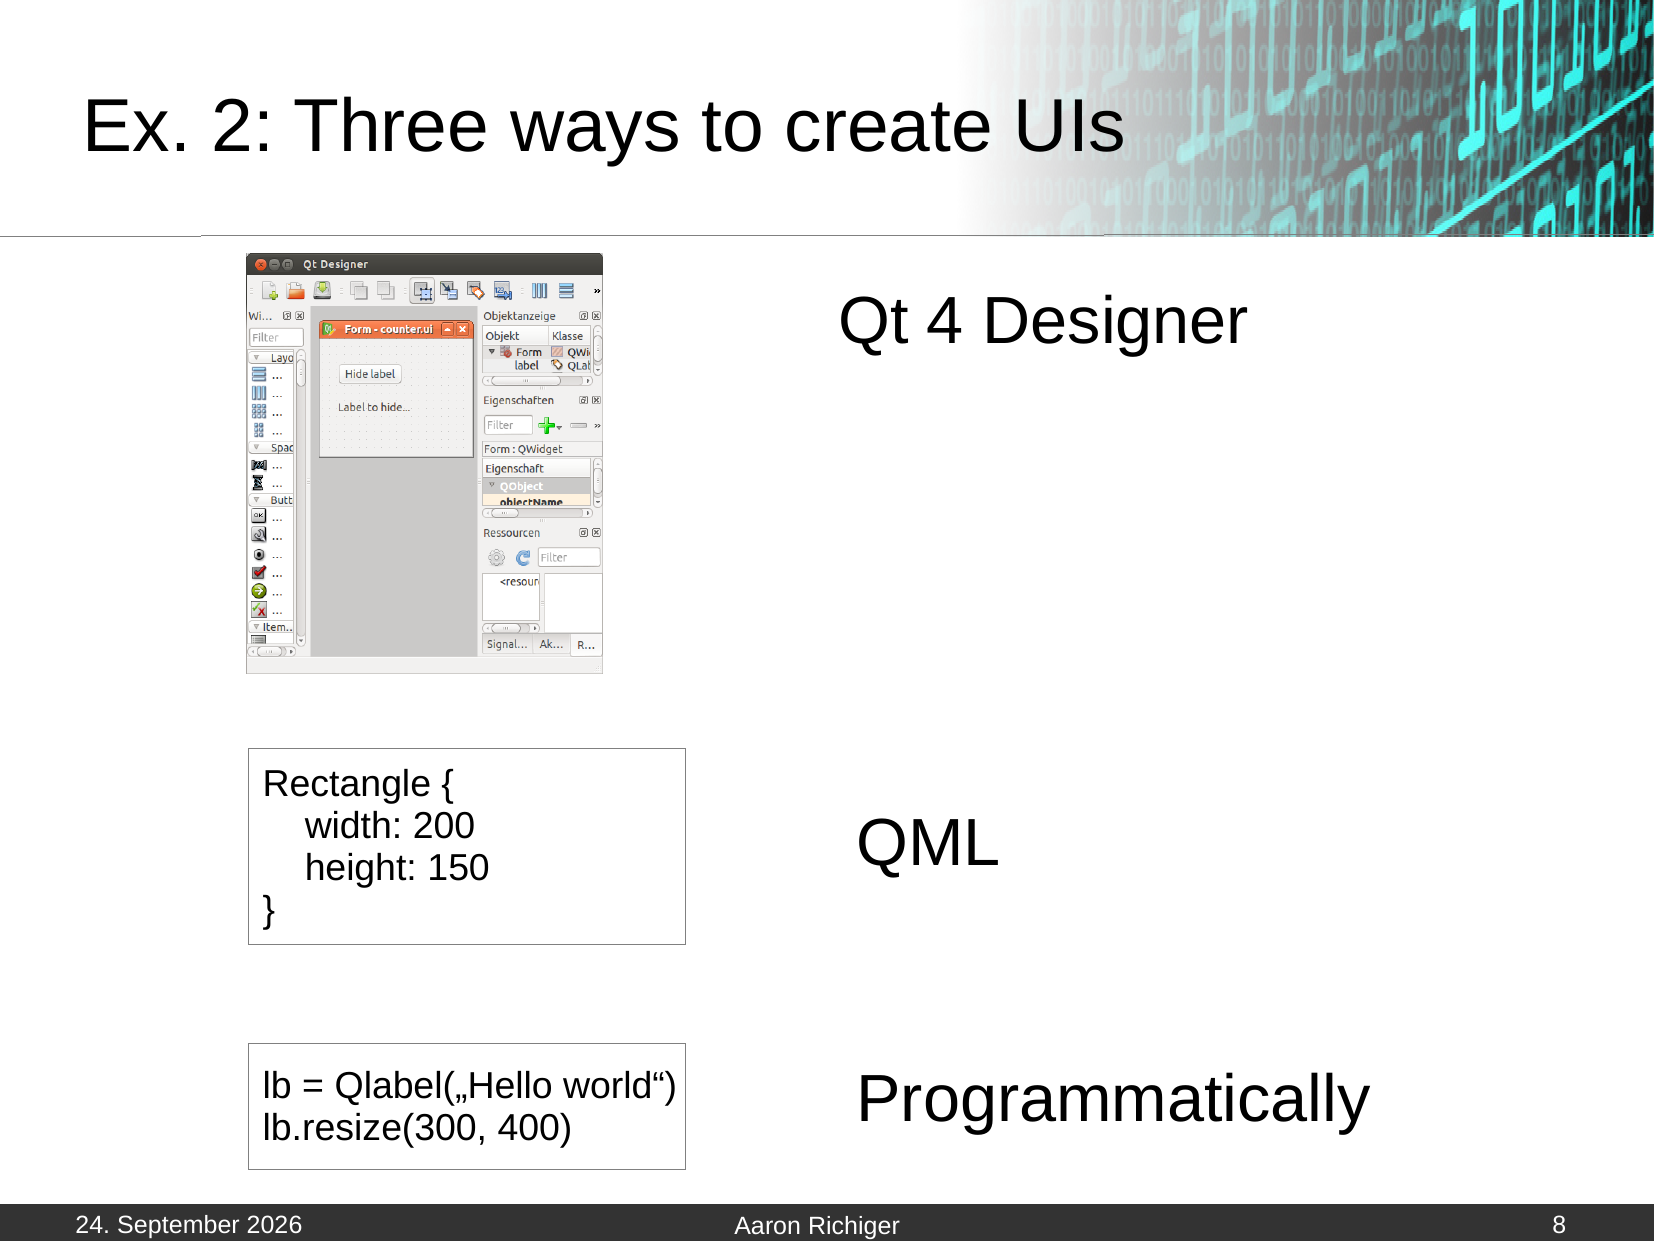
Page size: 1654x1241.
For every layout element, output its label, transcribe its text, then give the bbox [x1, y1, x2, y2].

list Qt 4 Designer QML Programmatically [82, 283, 1538, 1182]
text_box lb = Qlabel(„Hello world“) lb.resize(300, 400) [248, 1043, 686, 1170]
picture [246, 253, 603, 674]
title Ex. 2: Three ways to create UIs [82, 49, 1312, 201]
text_box Rectangle { width: 200 height: 150 } [248, 748, 686, 945]
picture [956, 0, 1654, 237]
